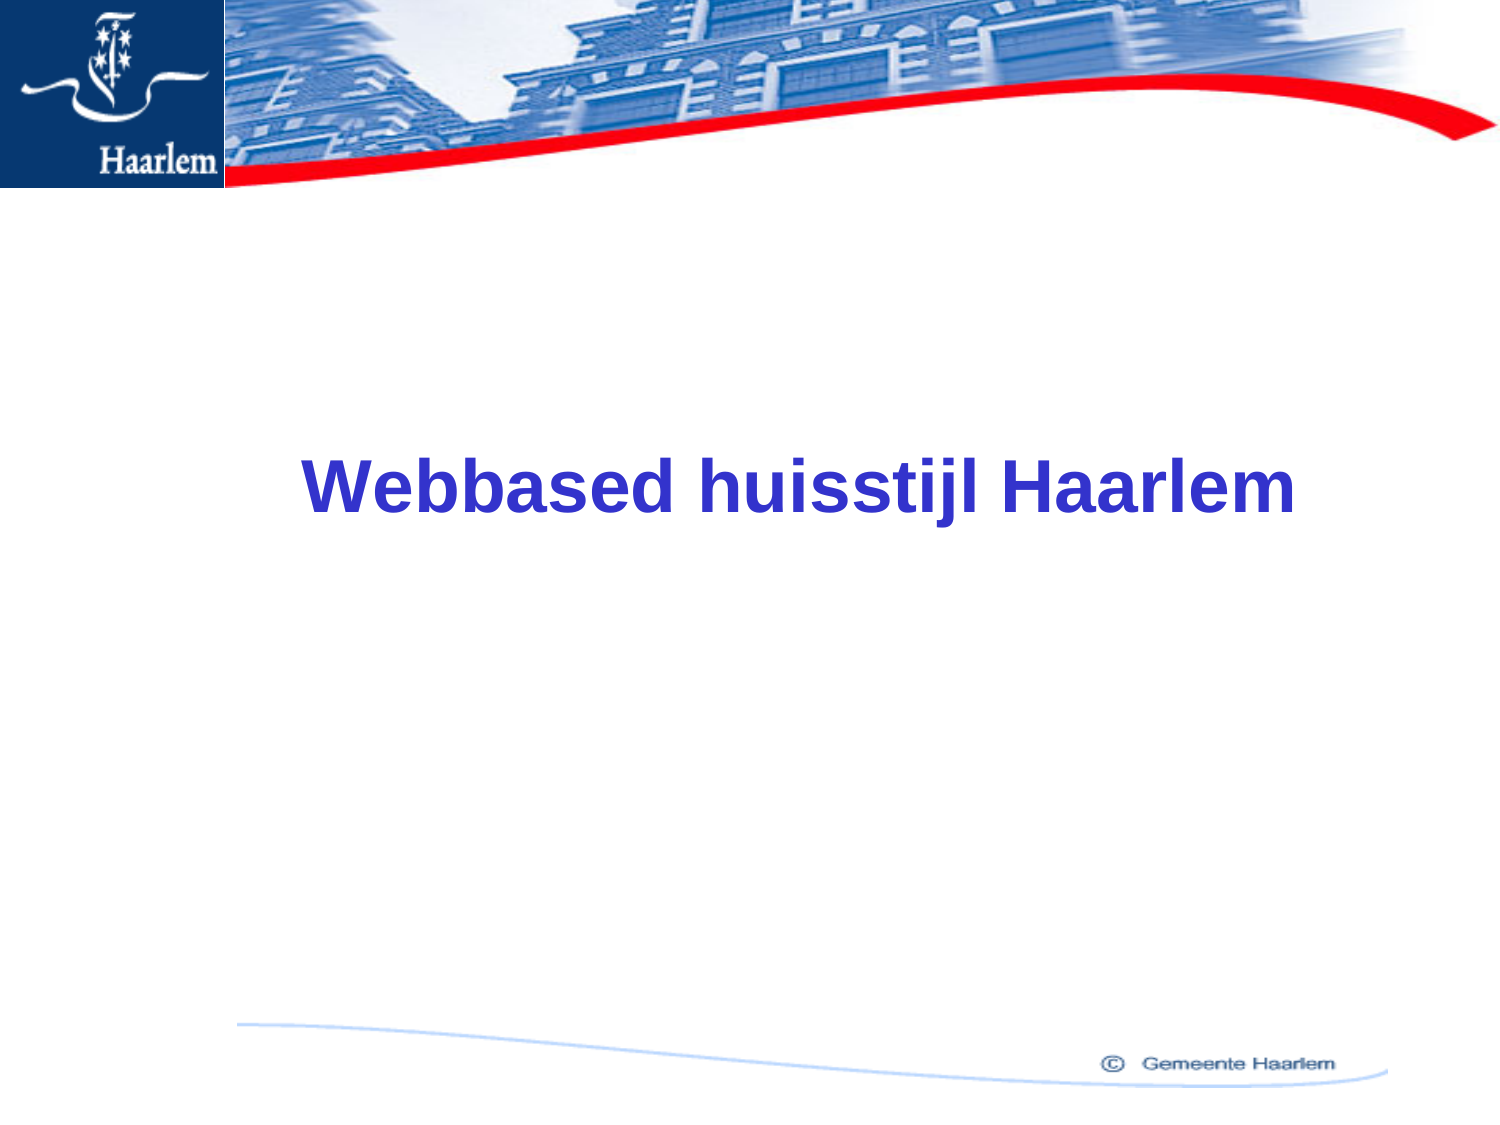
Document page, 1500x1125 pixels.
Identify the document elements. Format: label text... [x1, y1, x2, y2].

picture [237, 1017, 1388, 1088]
picture [225, 0, 1500, 188]
picture [0, 0, 224, 188]
text_box Webbased huisstijl Haarlem [45, 442, 1388, 537]
